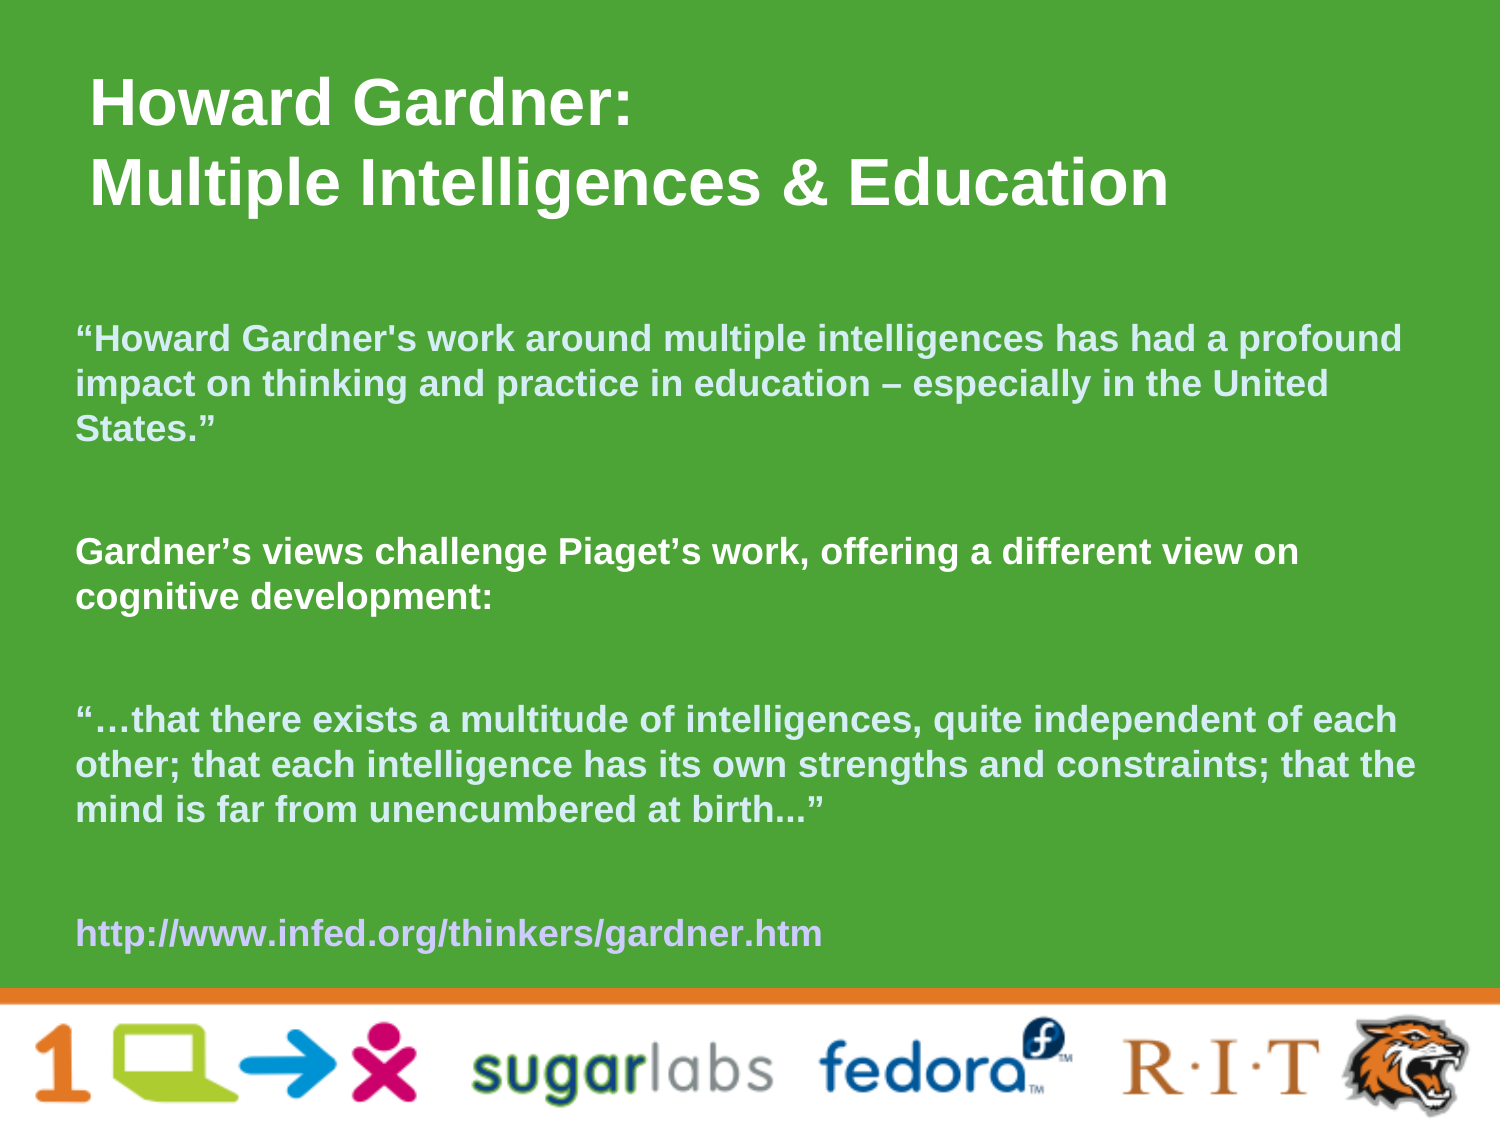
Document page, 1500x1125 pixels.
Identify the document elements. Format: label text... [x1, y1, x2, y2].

subtitle “Howard Gardner's work around multiple intelligences has had a profound impact on thinking and practice in education – especially in the United States.” Gardner’s views challenge Piaget’s work, offering a different view on cognitive development: “…that there exists a multitude of intelligences, quite independent of each other; that each intelligence has its own strengths and constraints; that the mind is far from unencumbered at birth...” http://www.infed.org/thinkers/gardner.htm [75, 262, 1426, 1005]
title Howard Gardner: Multiple Intelligences & Education [75, 45, 1426, 233]
picture [0, 988, 1500, 1125]
